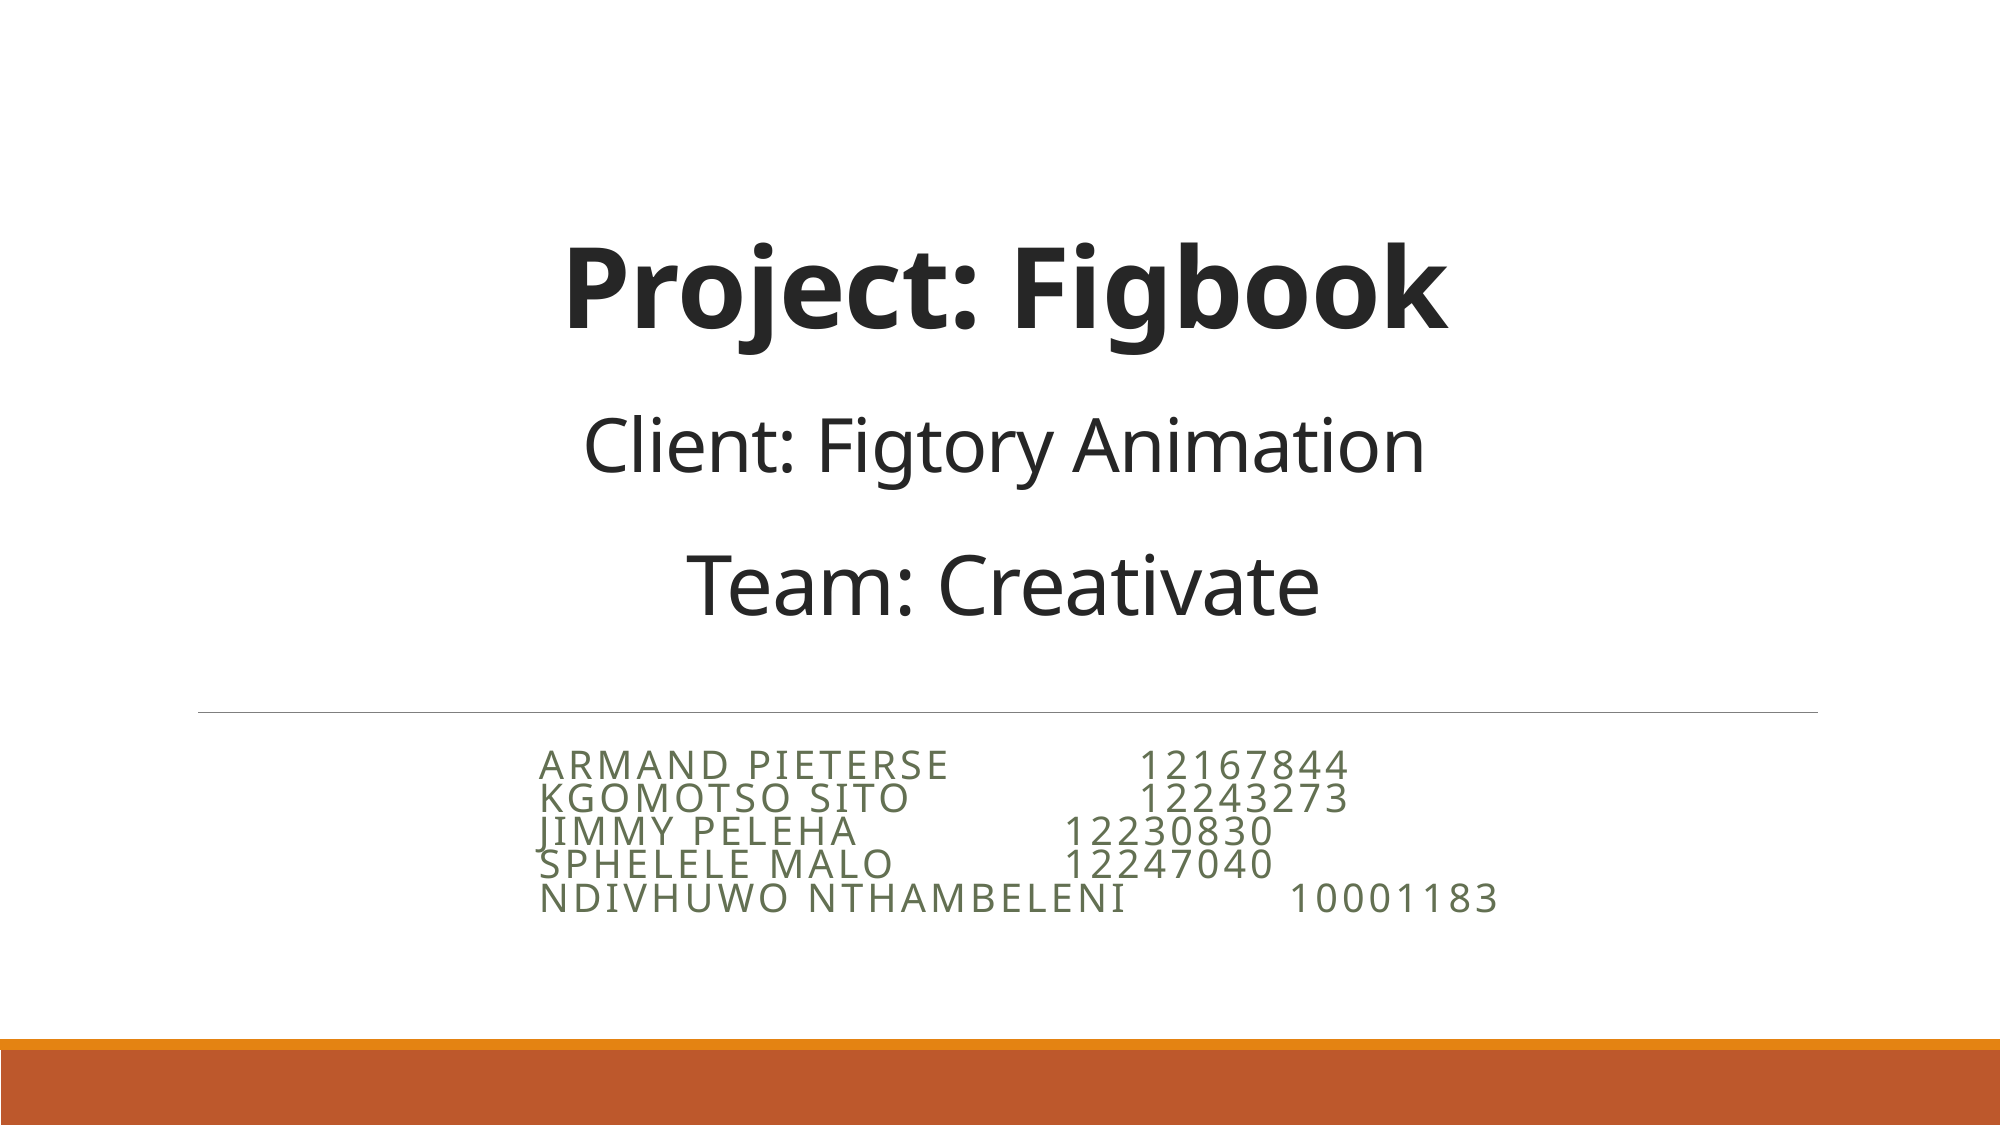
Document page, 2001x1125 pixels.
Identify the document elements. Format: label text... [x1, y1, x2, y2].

subtitle Armand Pieterse 12167844 Kgomotso Sito 12243273 Jimmy Peleha 12230830 Sphelele Malo 12247040 Ndivhuwo Nthambeleni 10001183 [523, 745, 2000, 934]
title Project: Figbook Client: Figtory Animation Team: Creativate [180, 124, 1831, 710]
